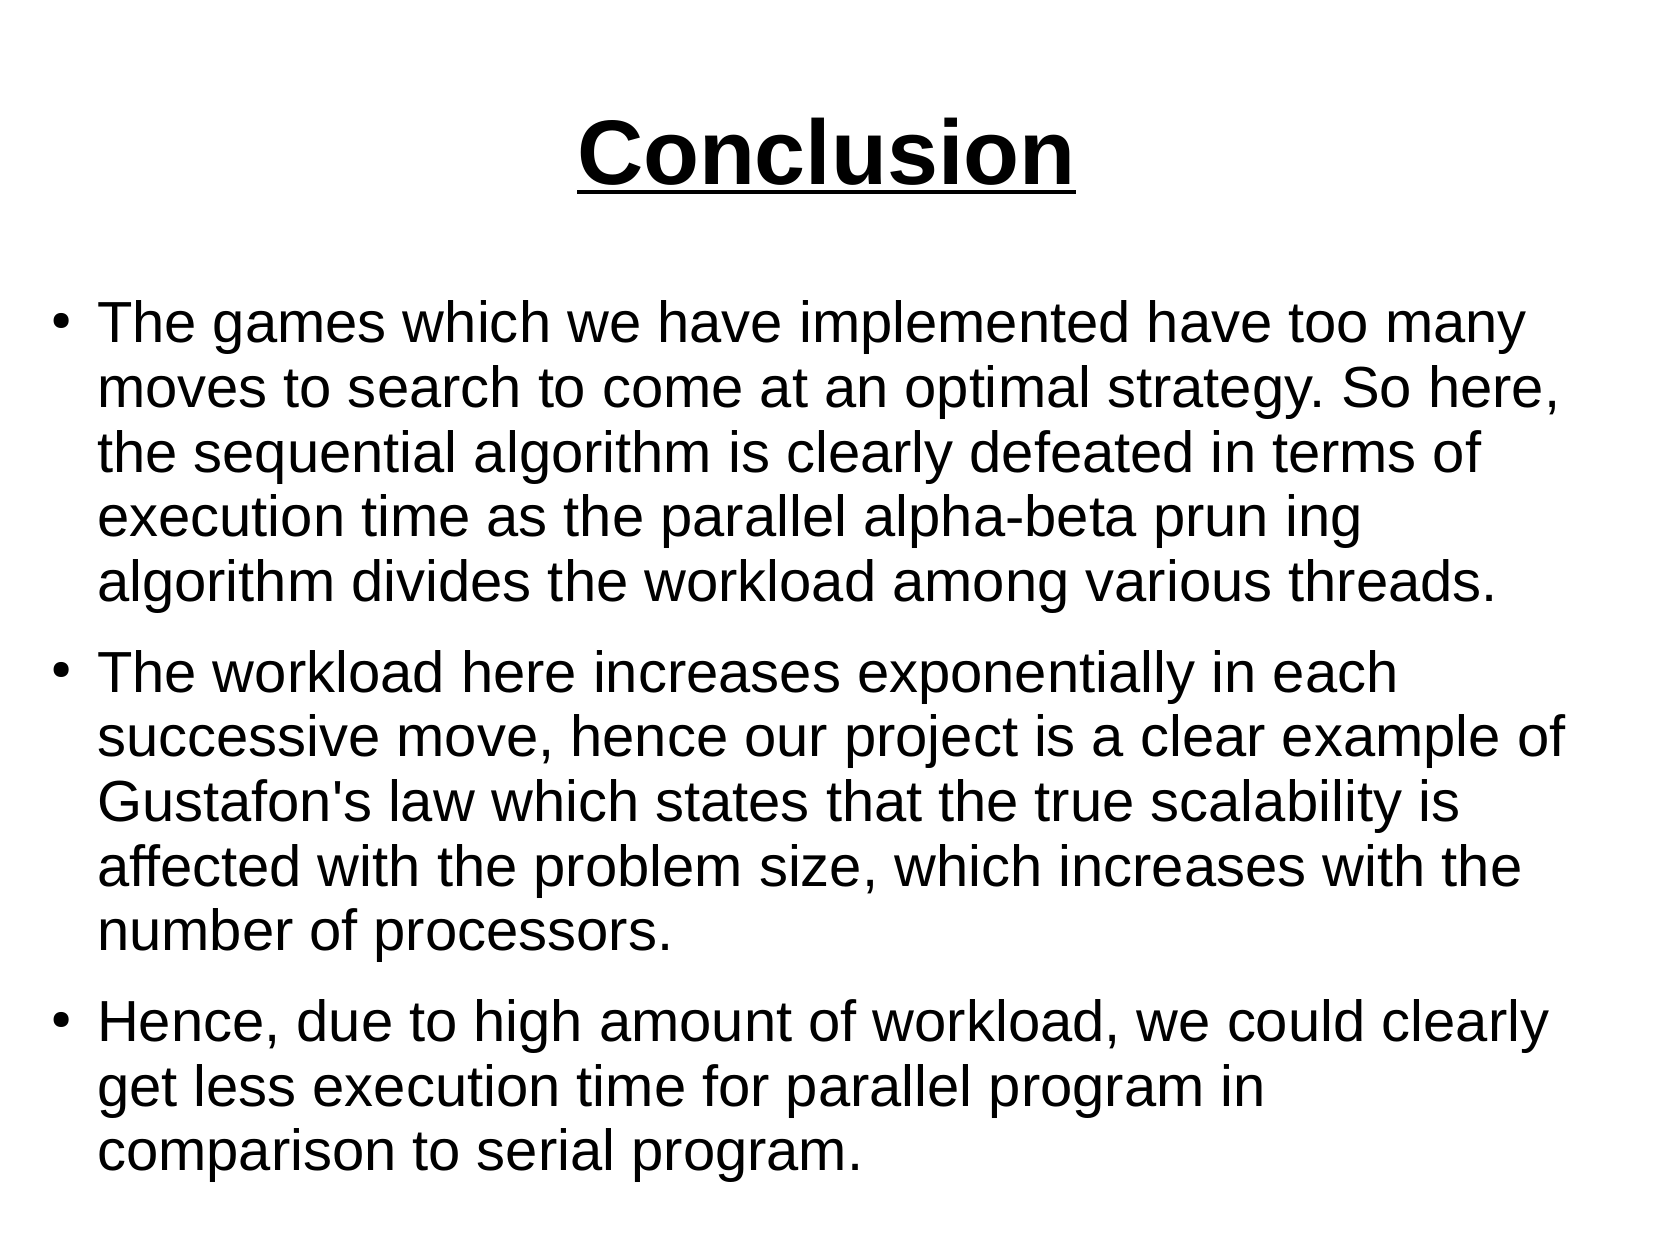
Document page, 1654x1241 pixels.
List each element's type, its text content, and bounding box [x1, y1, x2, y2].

list The games which we have implemented have too many moves to search to come at an optimal strategy. So here, the sequential algorithm is clearly defeated in terms of execution time as the parallel alpha-beta prun ing algorithm divides the workload among various threads. The workload here increases exponentially in each successive move, hence our project is a clear example of Gustafon's law which states that the true scalability is affected with the problem size, which increases with the number of processors. Hence, due to high amount of workload, we could clearly get less execution time for parallel program in comparison to serial program. [35, 290, 1571, 1193]
title Conclusion [82, 49, 1571, 257]
